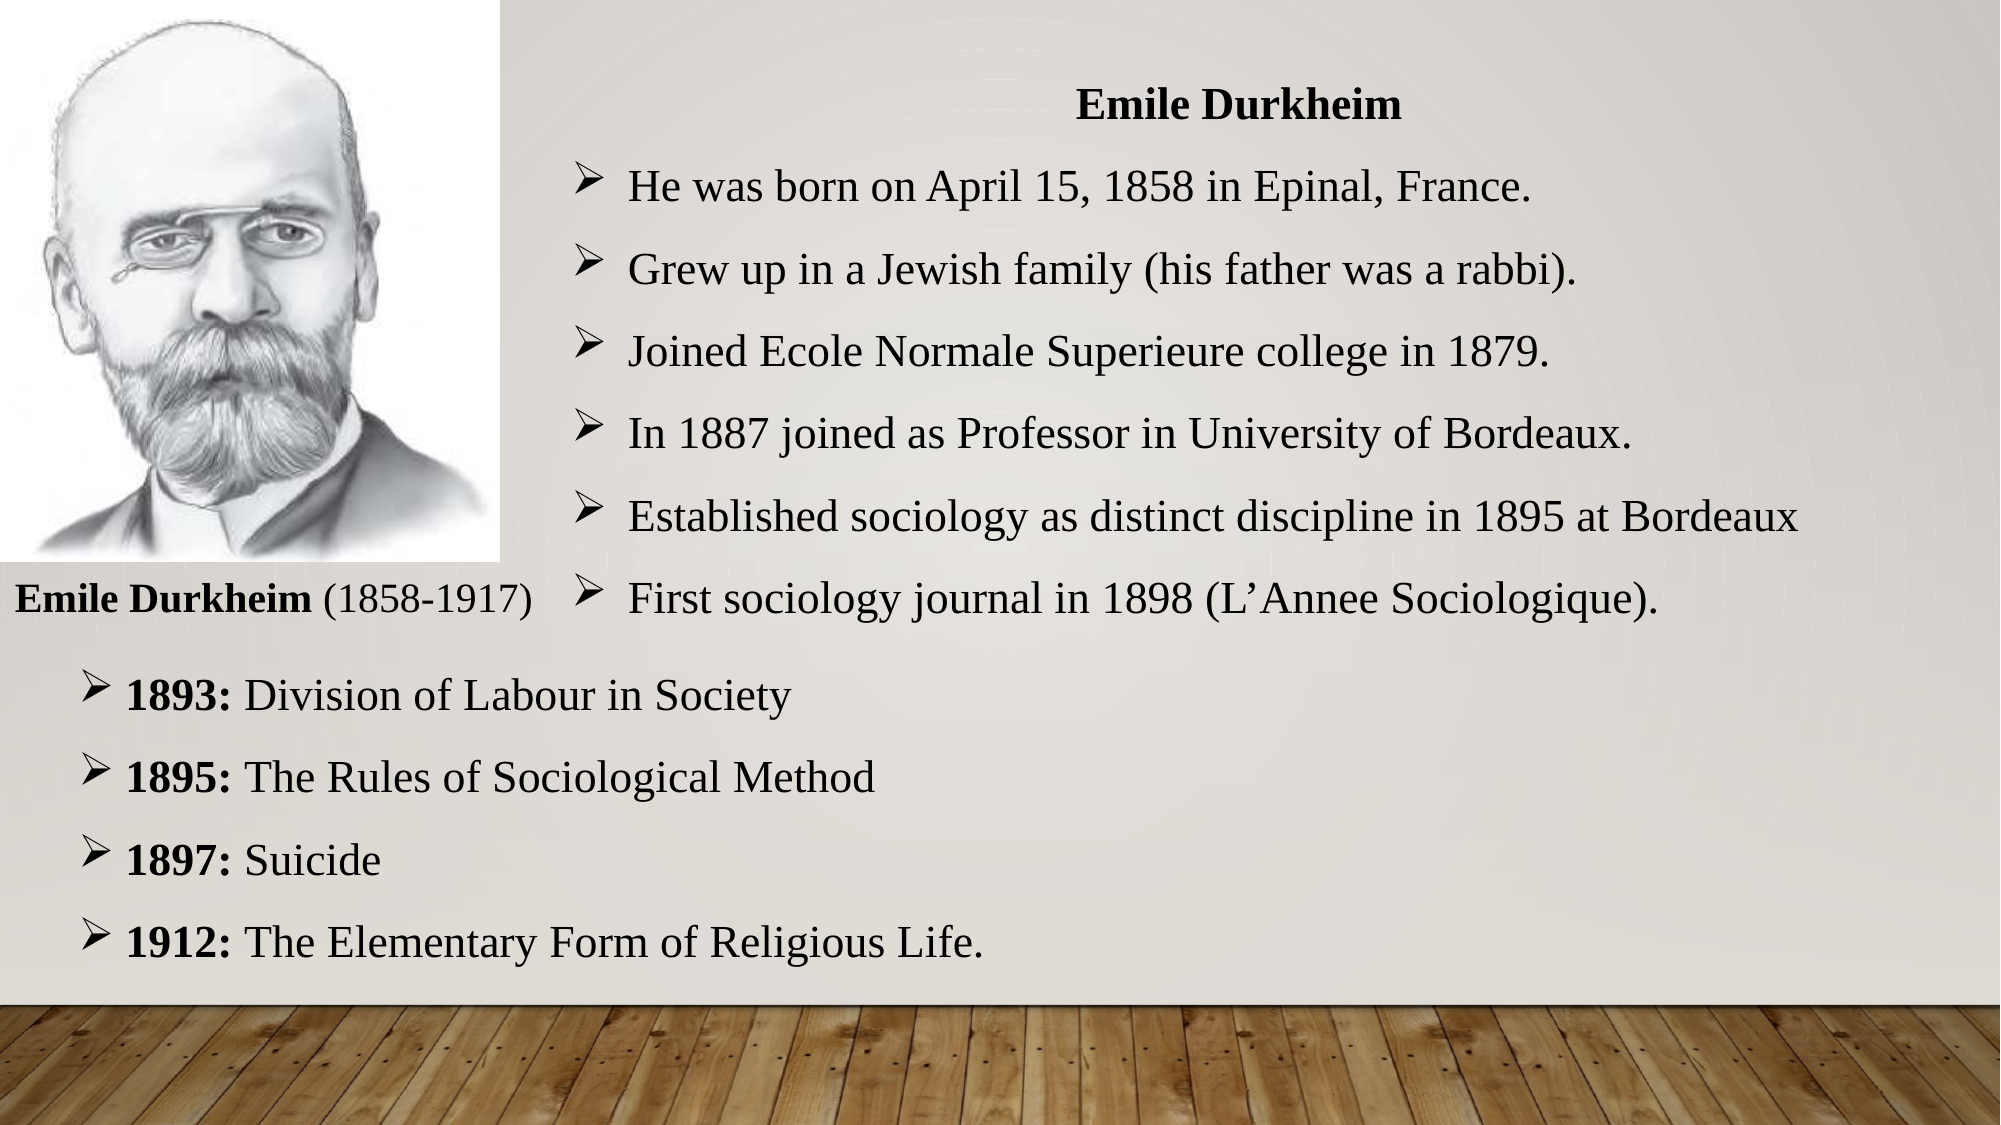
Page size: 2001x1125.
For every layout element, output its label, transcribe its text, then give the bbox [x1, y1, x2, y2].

text_box Emile Durkheim (1858-1917) [0, 563, 556, 628]
picture [0, 0, 500, 562]
text_box Emile Durkheim He was born on April 15, 1858 in Epinal, France. Grew up in a Jewish family (his father was a rabbi). Joined Ecole Normale Superieure college in 1879. In 1887 joined as Professor in University of Bordeaux. Established sociology as distinct discipline in 1895 at Bordeaux First sociology journal in 1898 (L’Annee Sociologique). [556, 38, 1922, 631]
text_box 1893: Division of Labour in Society 1895: The Rules of Sociological Method 1897: Suicide 1912: The Elementary Form of Religious Life. [63, 629, 2000, 975]
picture [0, 1005, 2000, 1125]
